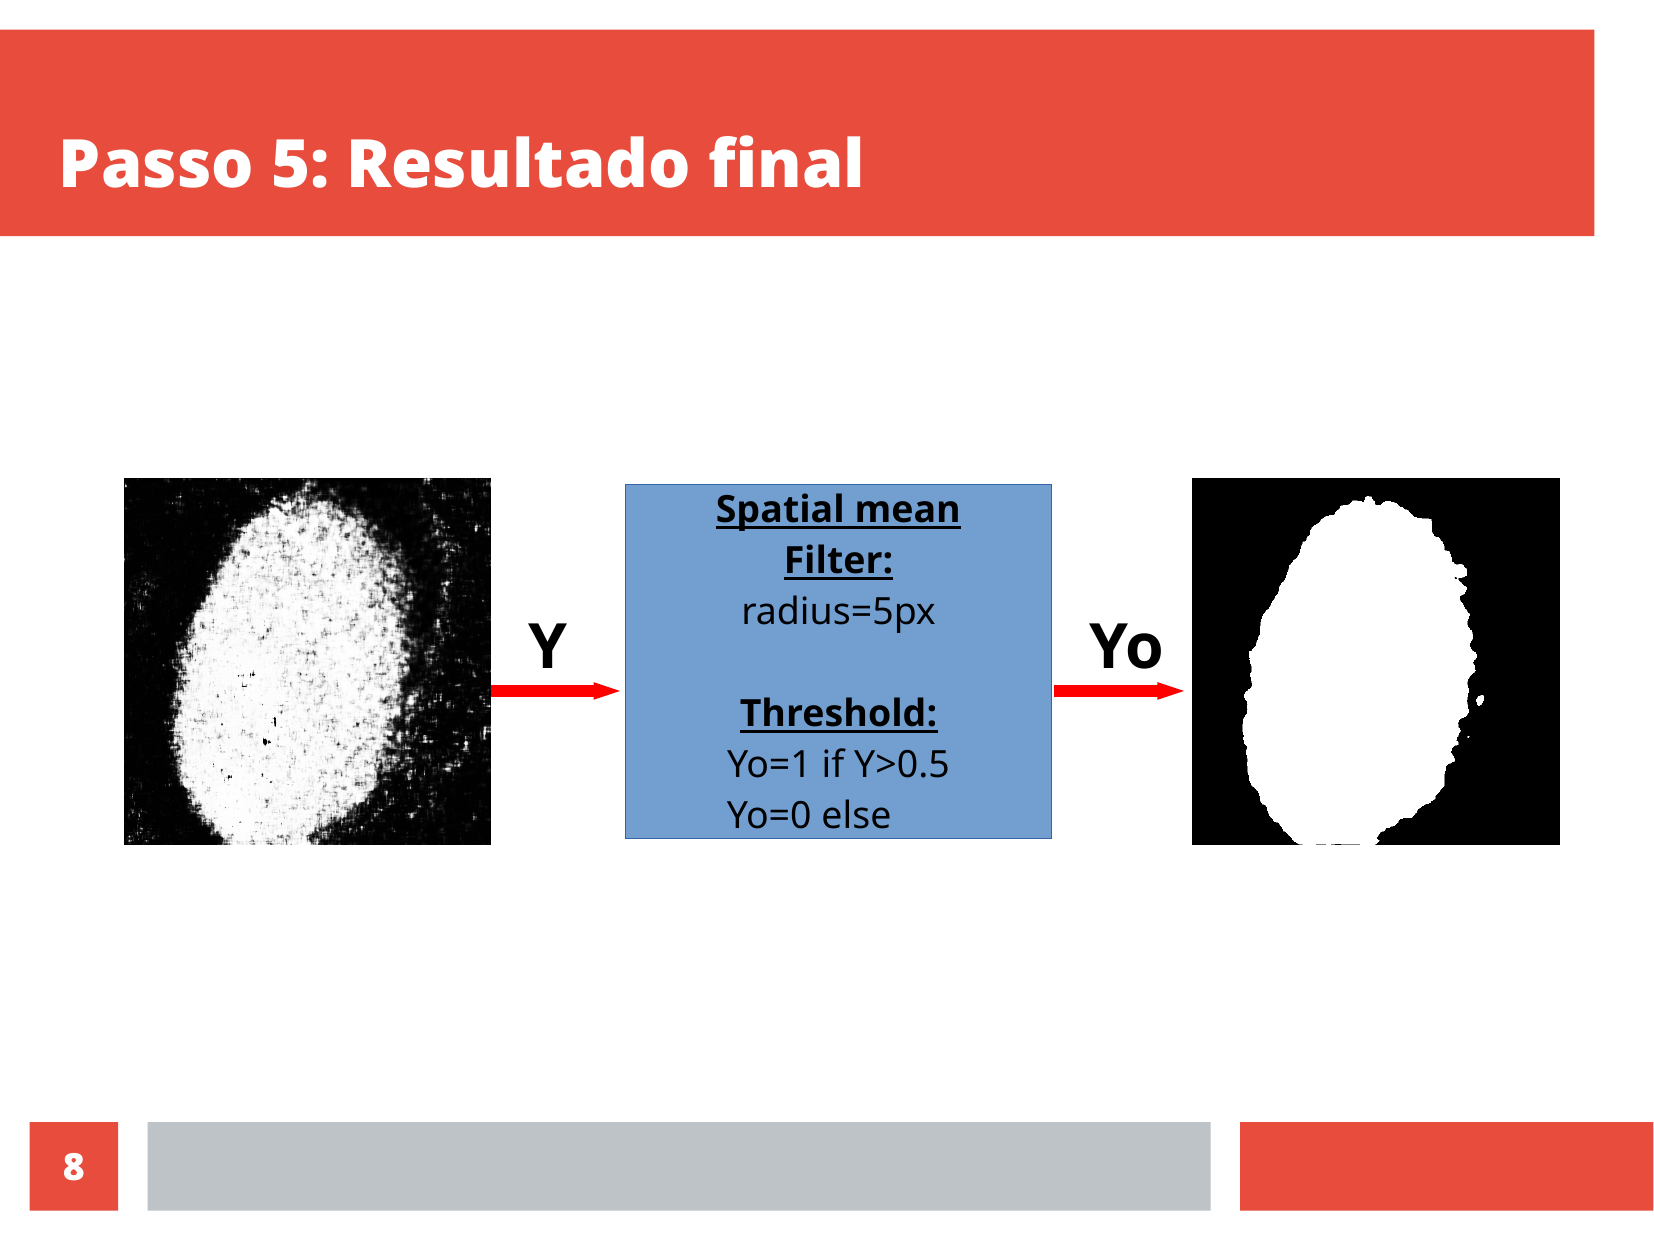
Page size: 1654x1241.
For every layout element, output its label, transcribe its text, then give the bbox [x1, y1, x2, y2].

text_box Spatial mean Filter: radius=5px Threshold: Yo=1 if Y>0.5 Yo=0 else [625, 484, 1052, 839]
text_box Yo [1074, 594, 1214, 709]
picture [124, 478, 491, 845]
picture [1192, 478, 1560, 845]
title Passo 5: Resultado final [59, 59, 1595, 207]
text_box Y [513, 594, 589, 683]
